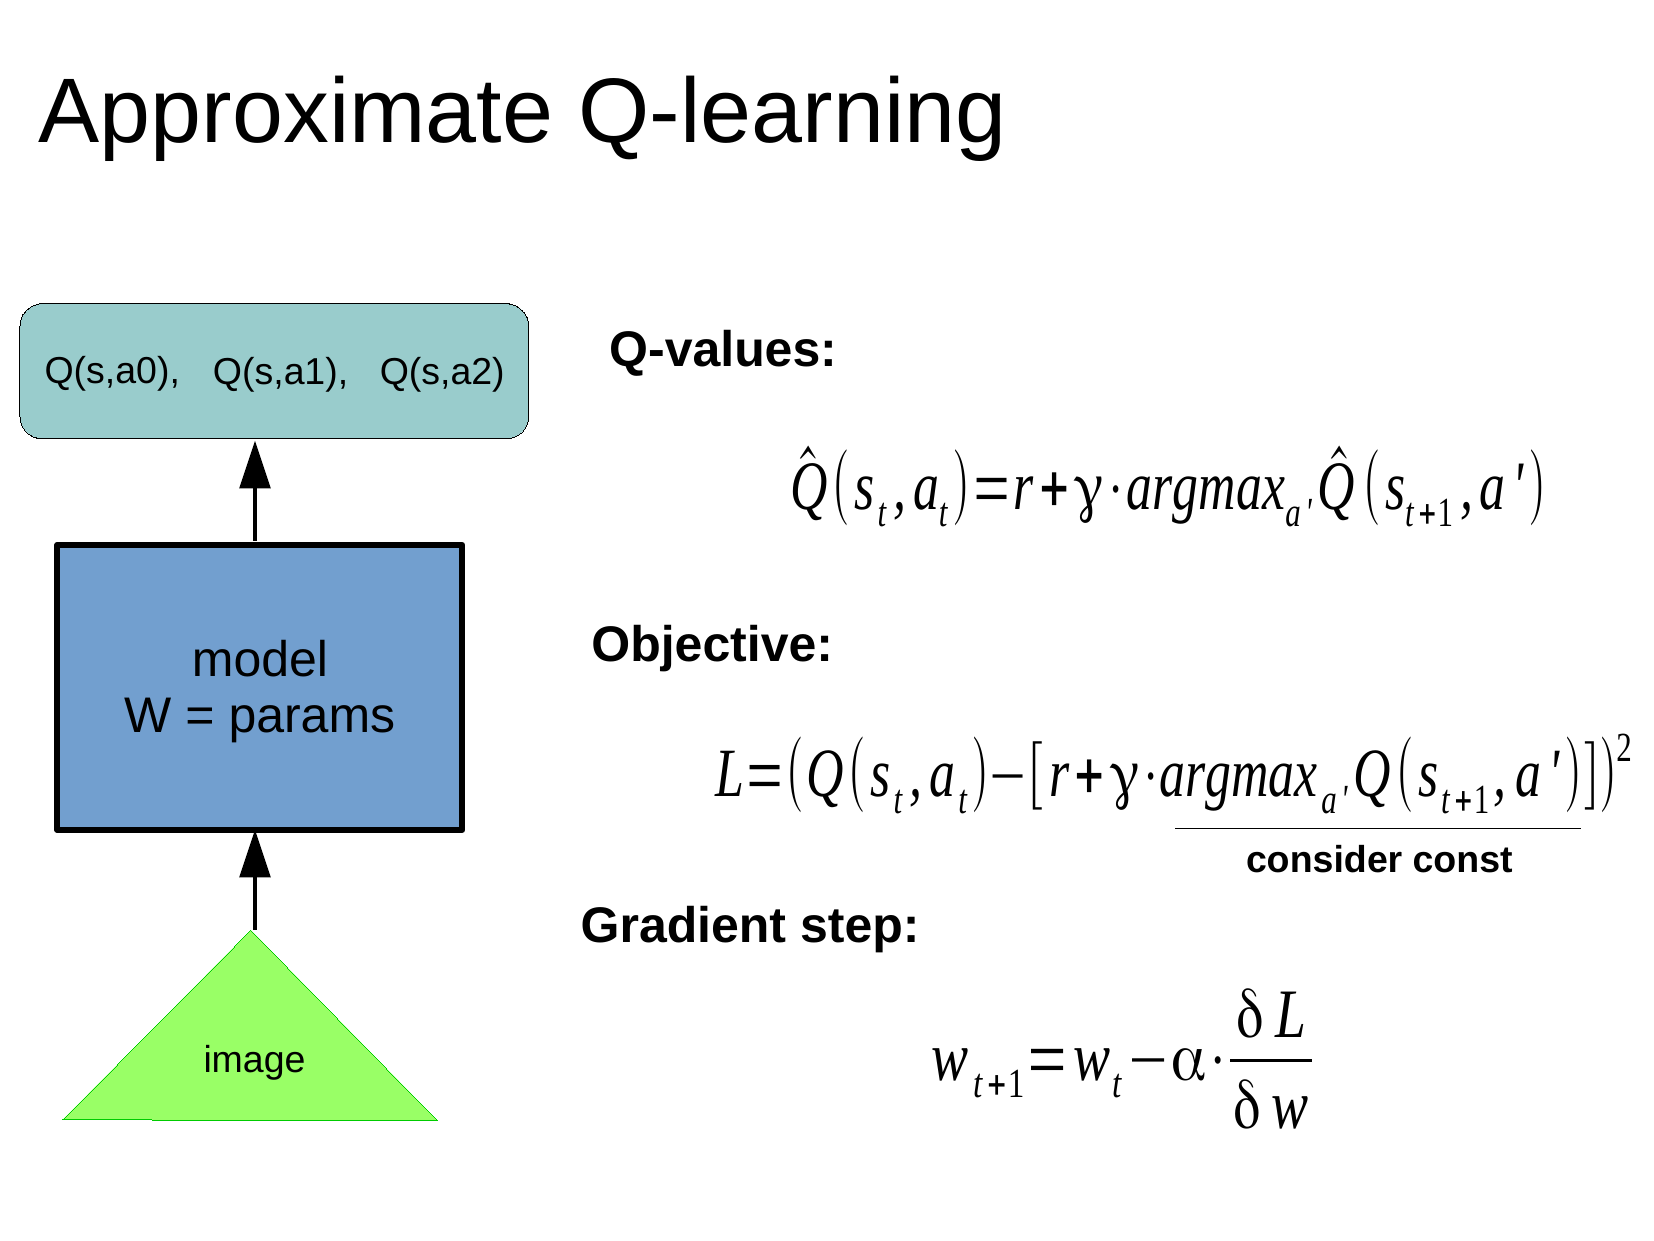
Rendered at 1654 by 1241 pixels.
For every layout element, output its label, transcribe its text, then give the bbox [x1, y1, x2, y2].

text_box Q(s,a2) [356, 333, 529, 409]
text_box Q(s,a1), [189, 333, 356, 409]
text_box Gradient step: [556, 881, 944, 971]
chart [917, 976, 1329, 1143]
text_box model W = params [57, 544, 463, 830]
text_box consider const [1231, 830, 1528, 888]
text_box Q-values: [585, 304, 973, 394]
text_box Objective: [567, 599, 955, 690]
chart [699, 722, 1644, 821]
text_box Q(s,a0), [20, 333, 189, 409]
text_box image [165, 1021, 344, 1139]
text_box [62, 930, 340, 1121]
text_box [344, 1025, 438, 1121]
text_box Approximate Q-learning [15, 42, 1586, 286]
chart [777, 439, 1559, 536]
text_box [19, 303, 529, 439]
